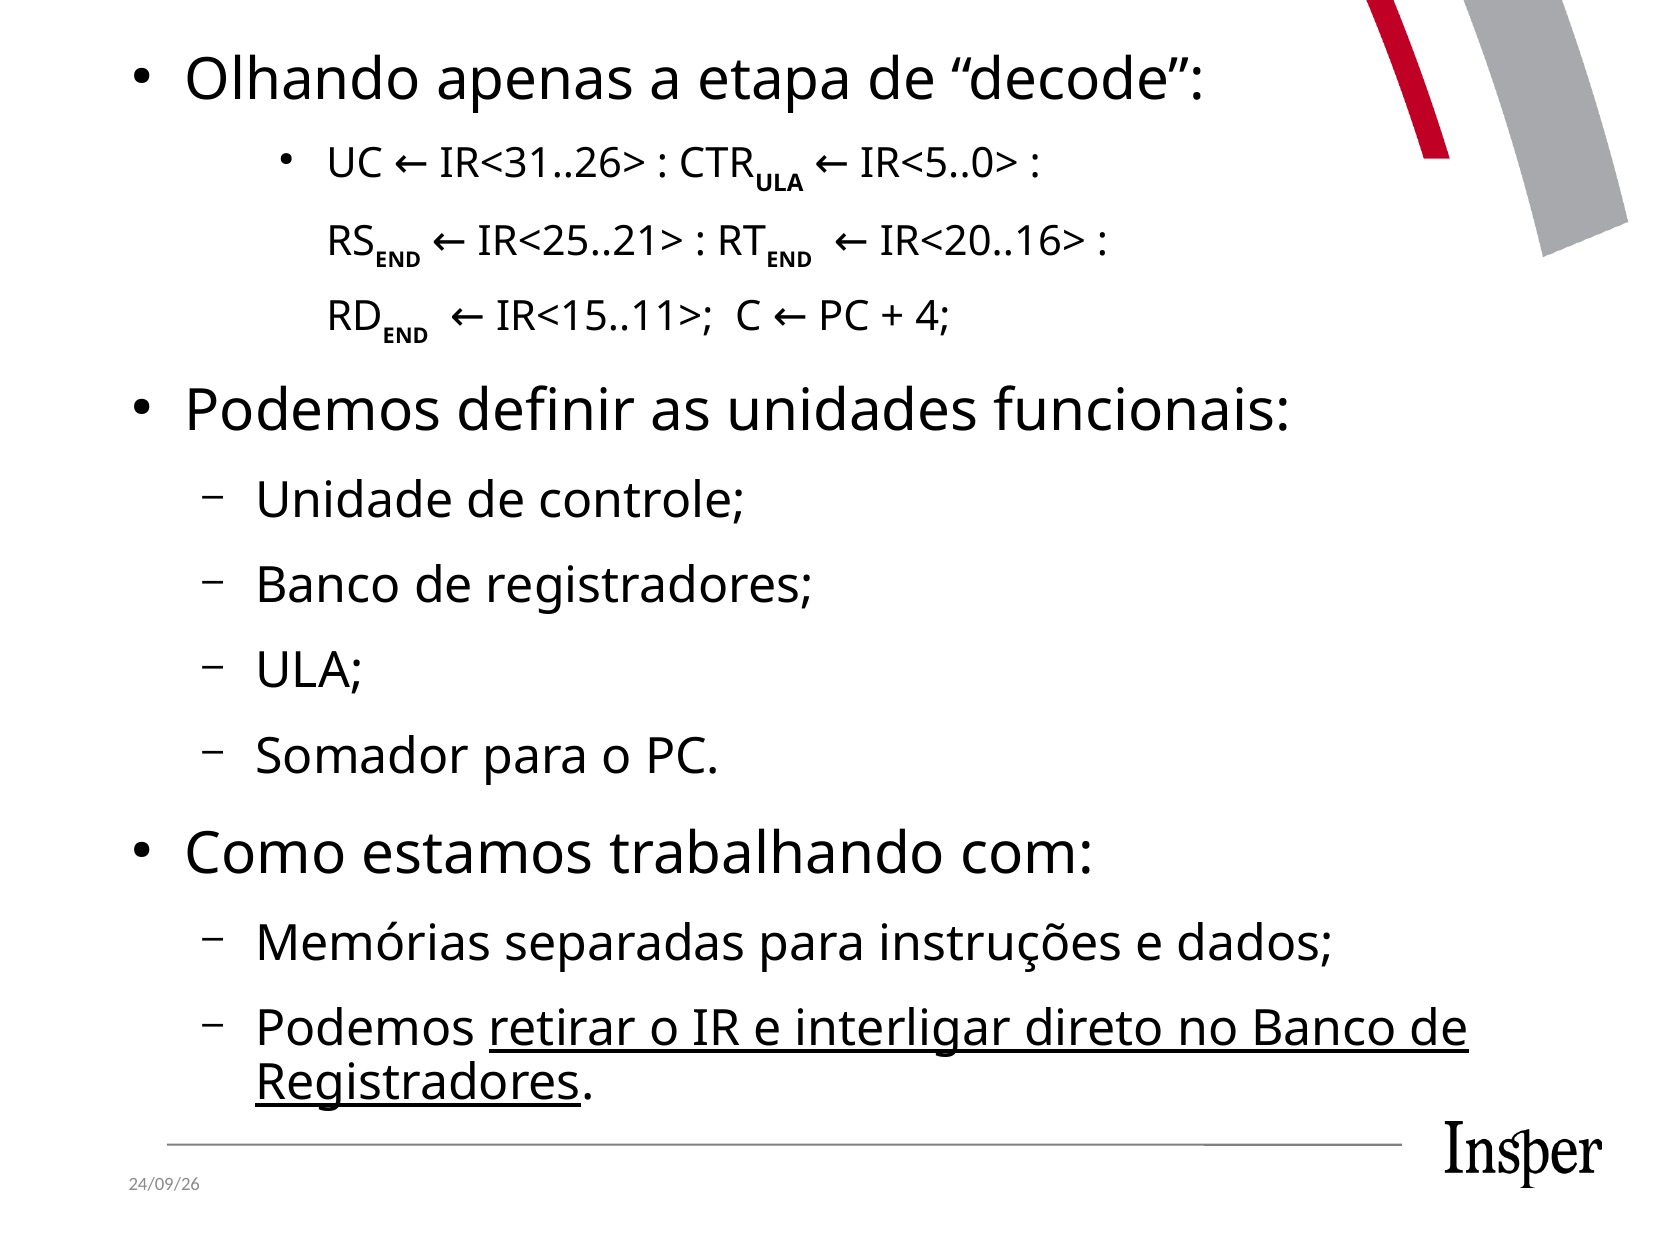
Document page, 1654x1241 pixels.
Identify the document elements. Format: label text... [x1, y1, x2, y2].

list Olhando apenas a etapa de “decode”: UC ← IR<31..26> : CTRULA ← IR<5..0> : RSEND ← IR<25..21> : RTEND ← IR<20..16> : RDEND ← IR<15..11>; C ← PC + 4; Podemos definir as unidades funcionais: Unidade de controle; Banco de registradores; ULA; Somador para o PC. Como estamos trabalhando com: Memórias separadas para instruções e dados; Podemos retirar o IR e interligar direto no Banco de Registradores. [113, 49, 1540, 1117]
